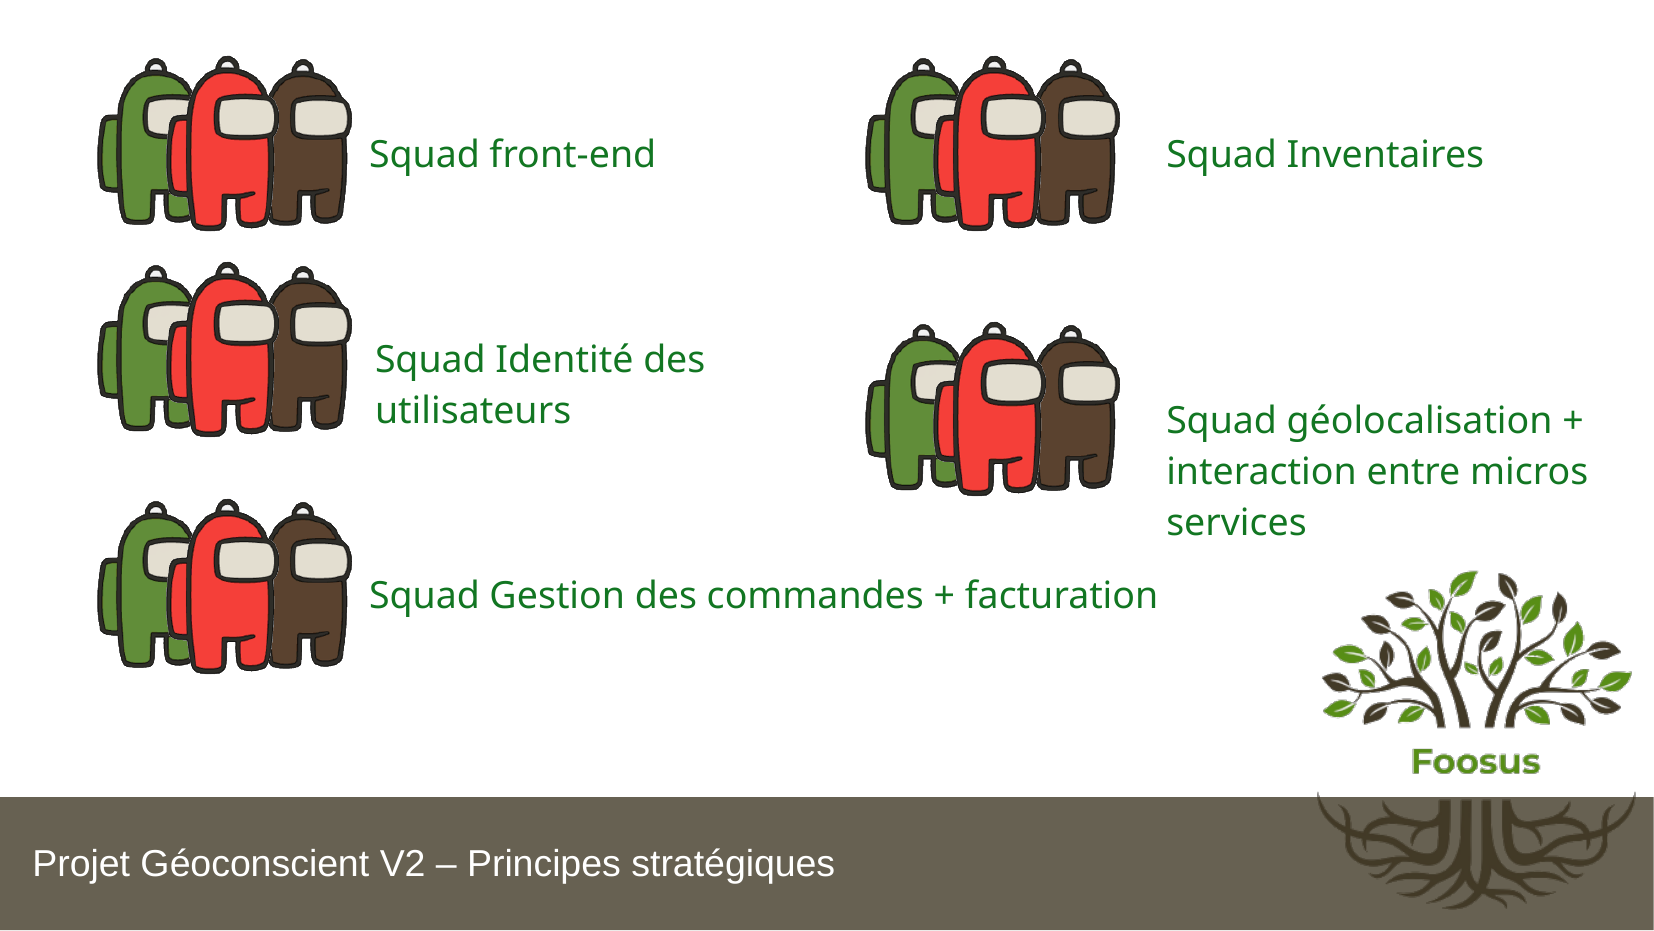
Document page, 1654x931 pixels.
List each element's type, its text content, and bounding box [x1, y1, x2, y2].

text_box Squad Identité des utilisateurs [360, 324, 892, 424]
picture [88, 29, 355, 443]
picture [856, 295, 1123, 502]
text_box Squad Inventaires [1151, 120, 1536, 178]
text_box [0, 797, 1654, 931]
text_box Projet Géoconscient V2 – Principes stratégiques [17, 835, 1329, 931]
text_box Squad front-end [354, 120, 739, 178]
picture [88, 472, 355, 680]
text_box Squad Gestion des commandes + facturation [354, 561, 1211, 660]
text_box Squad géolocalisation + interaction entre micros services [1151, 386, 1625, 569]
picture [856, 29, 1123, 237]
picture [1299, 560, 1654, 797]
